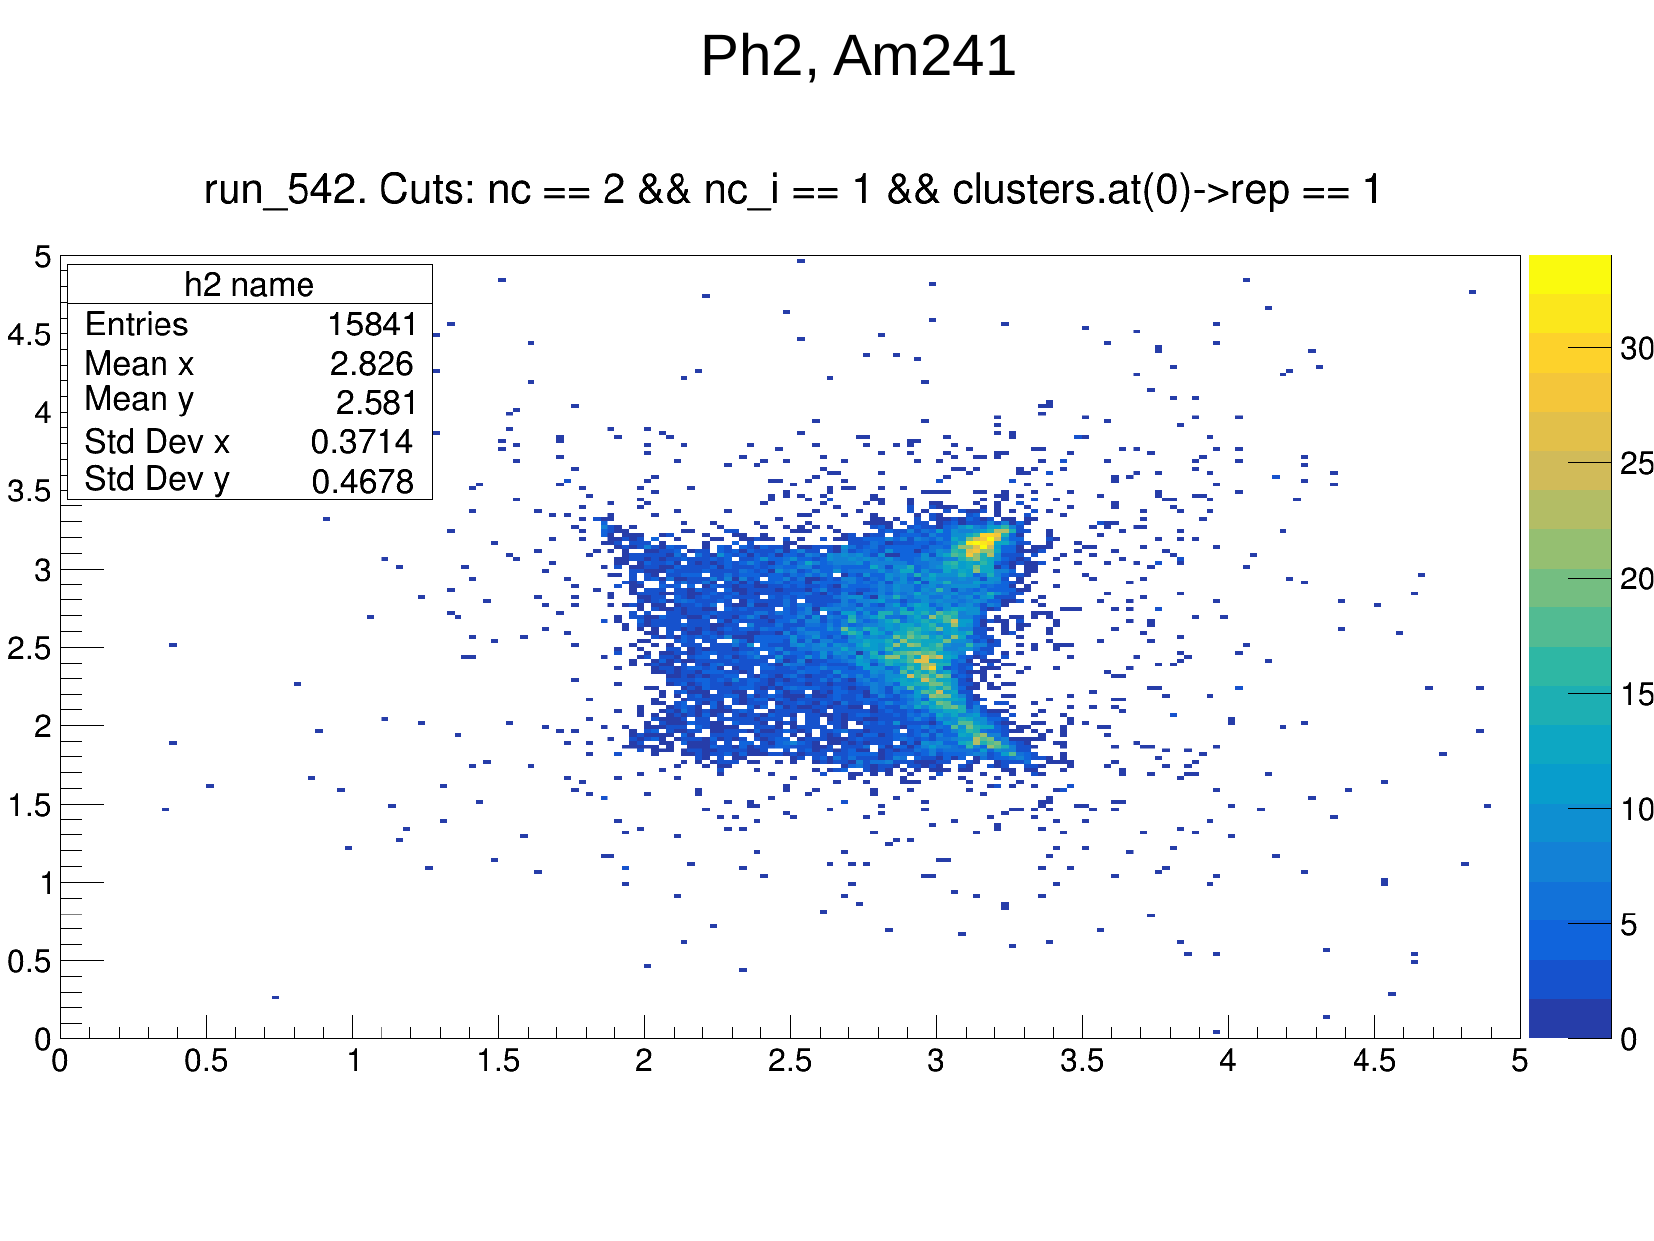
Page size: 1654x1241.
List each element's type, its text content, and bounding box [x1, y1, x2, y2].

picture [6, 166, 1654, 1081]
text_box Ph2, Am241 [518, 15, 1201, 151]
